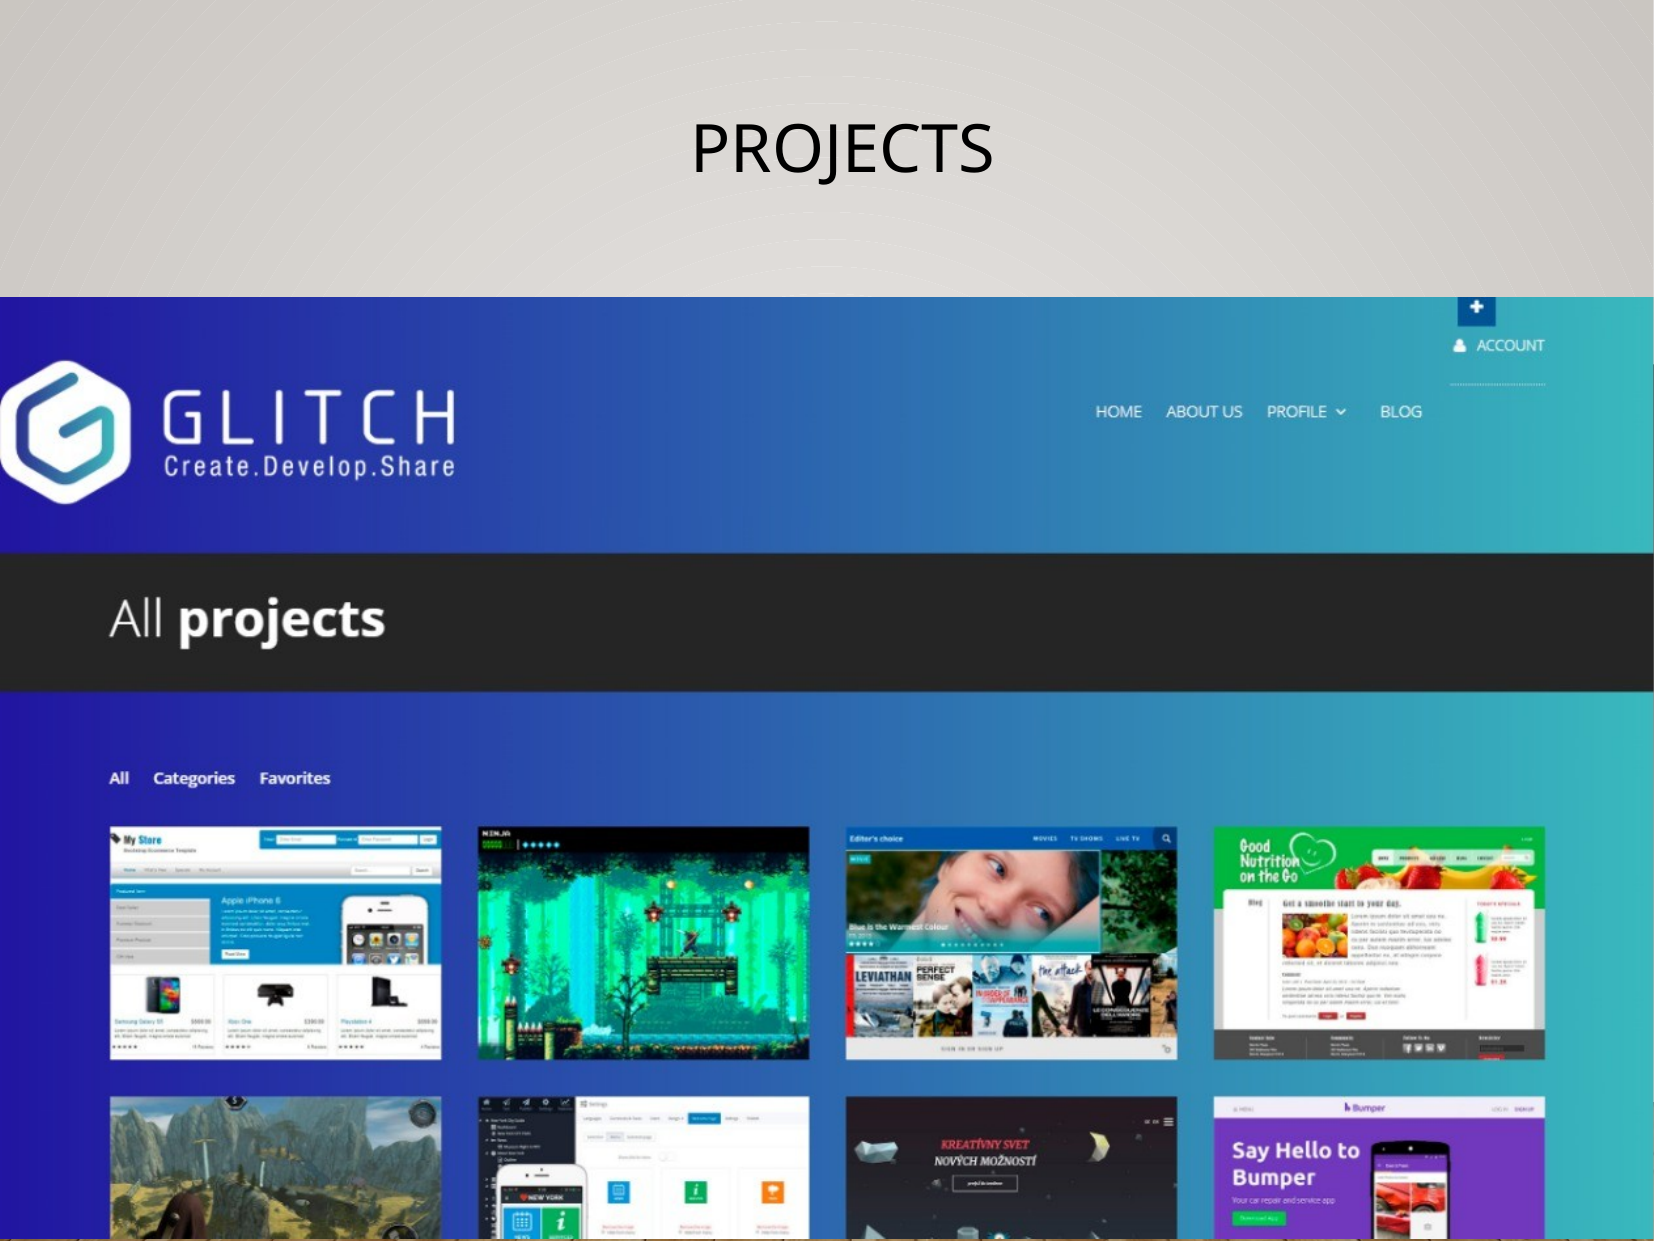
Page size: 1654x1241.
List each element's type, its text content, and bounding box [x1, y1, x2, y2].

title projects [136, 107, 1549, 196]
picture [0, 297, 1654, 1239]
